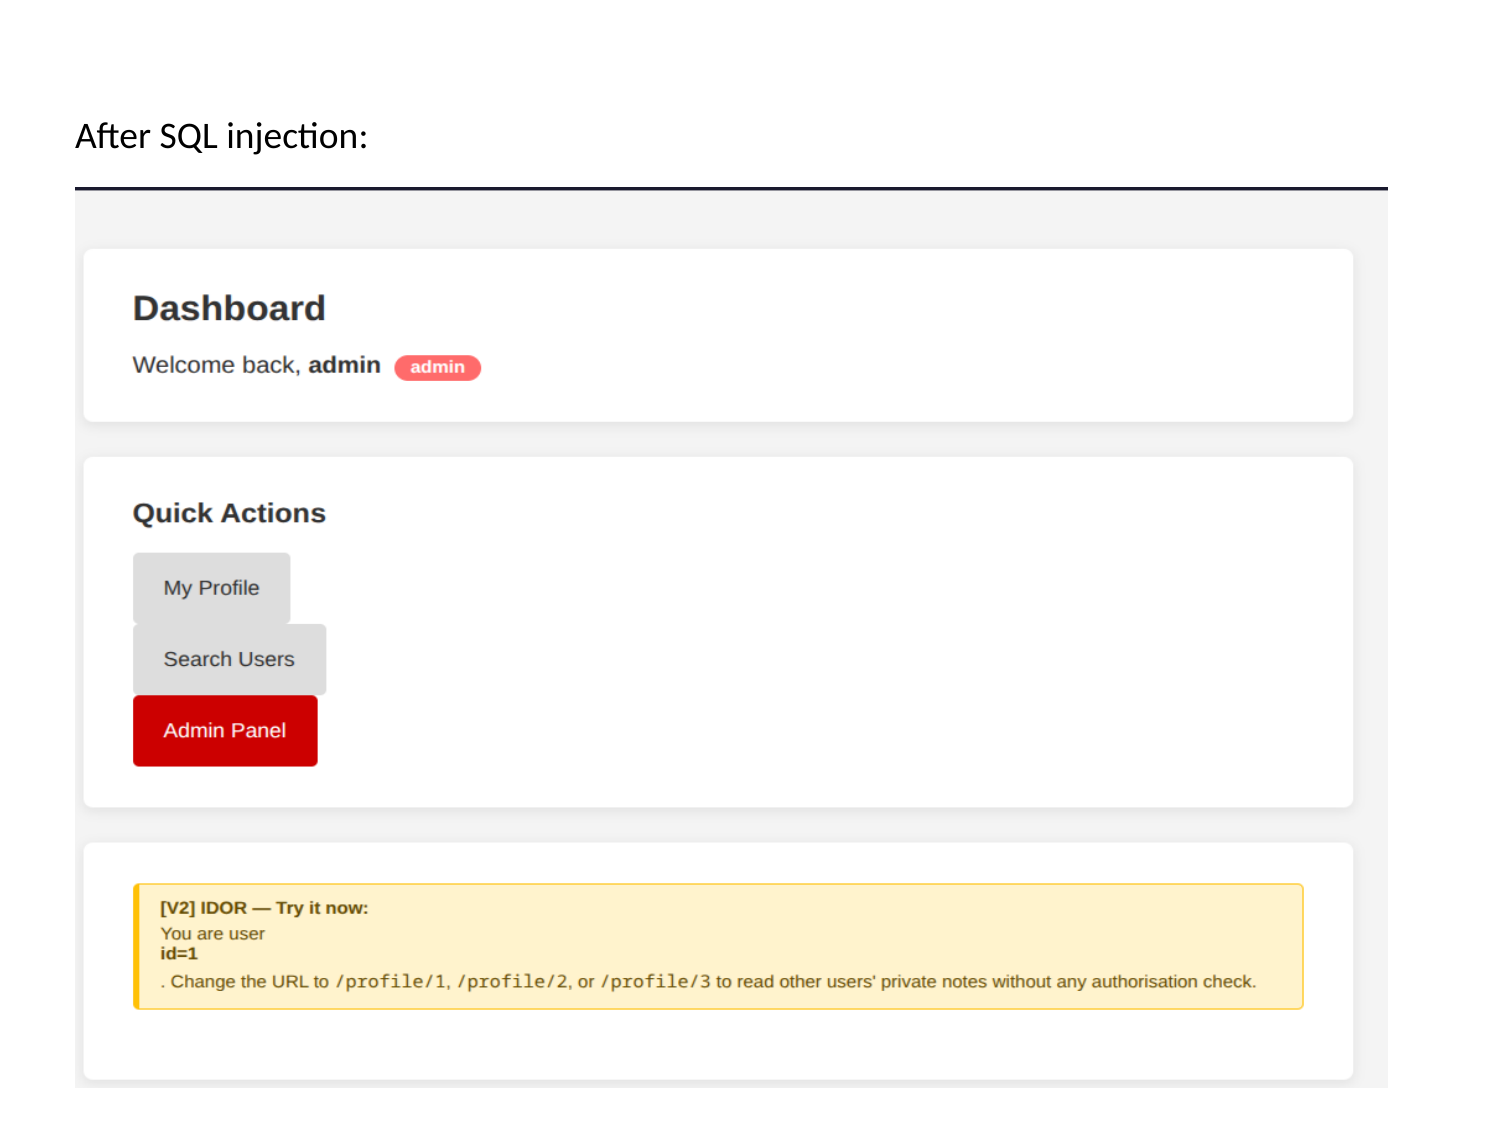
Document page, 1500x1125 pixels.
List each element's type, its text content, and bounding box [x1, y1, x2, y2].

picture [75, 187, 1388, 1088]
title After SQL injection: [75, 45, 1425, 233]
